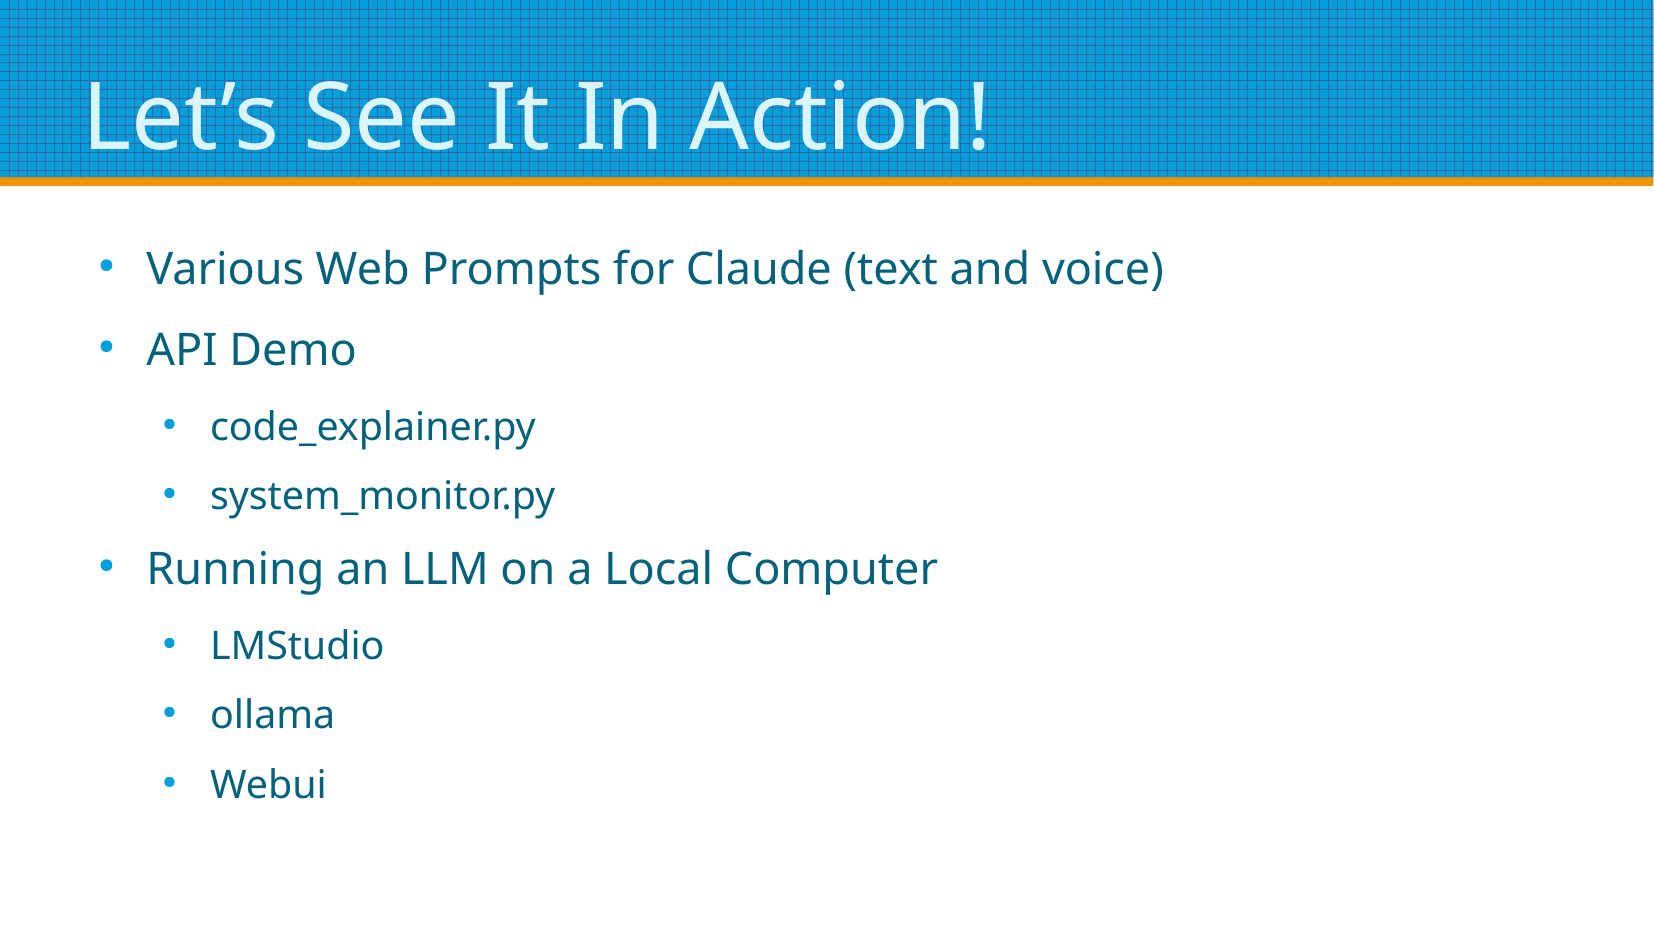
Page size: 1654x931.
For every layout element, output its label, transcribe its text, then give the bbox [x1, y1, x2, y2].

title Let’s See It In Action! [82, 14, 1571, 178]
list Various Web Prompts for Claude (text and voice) API Demo code_explainer.py system_monitor.py Running an LLM on a Local Computer LMStudio ollama Webui [82, 236, 1571, 813]
